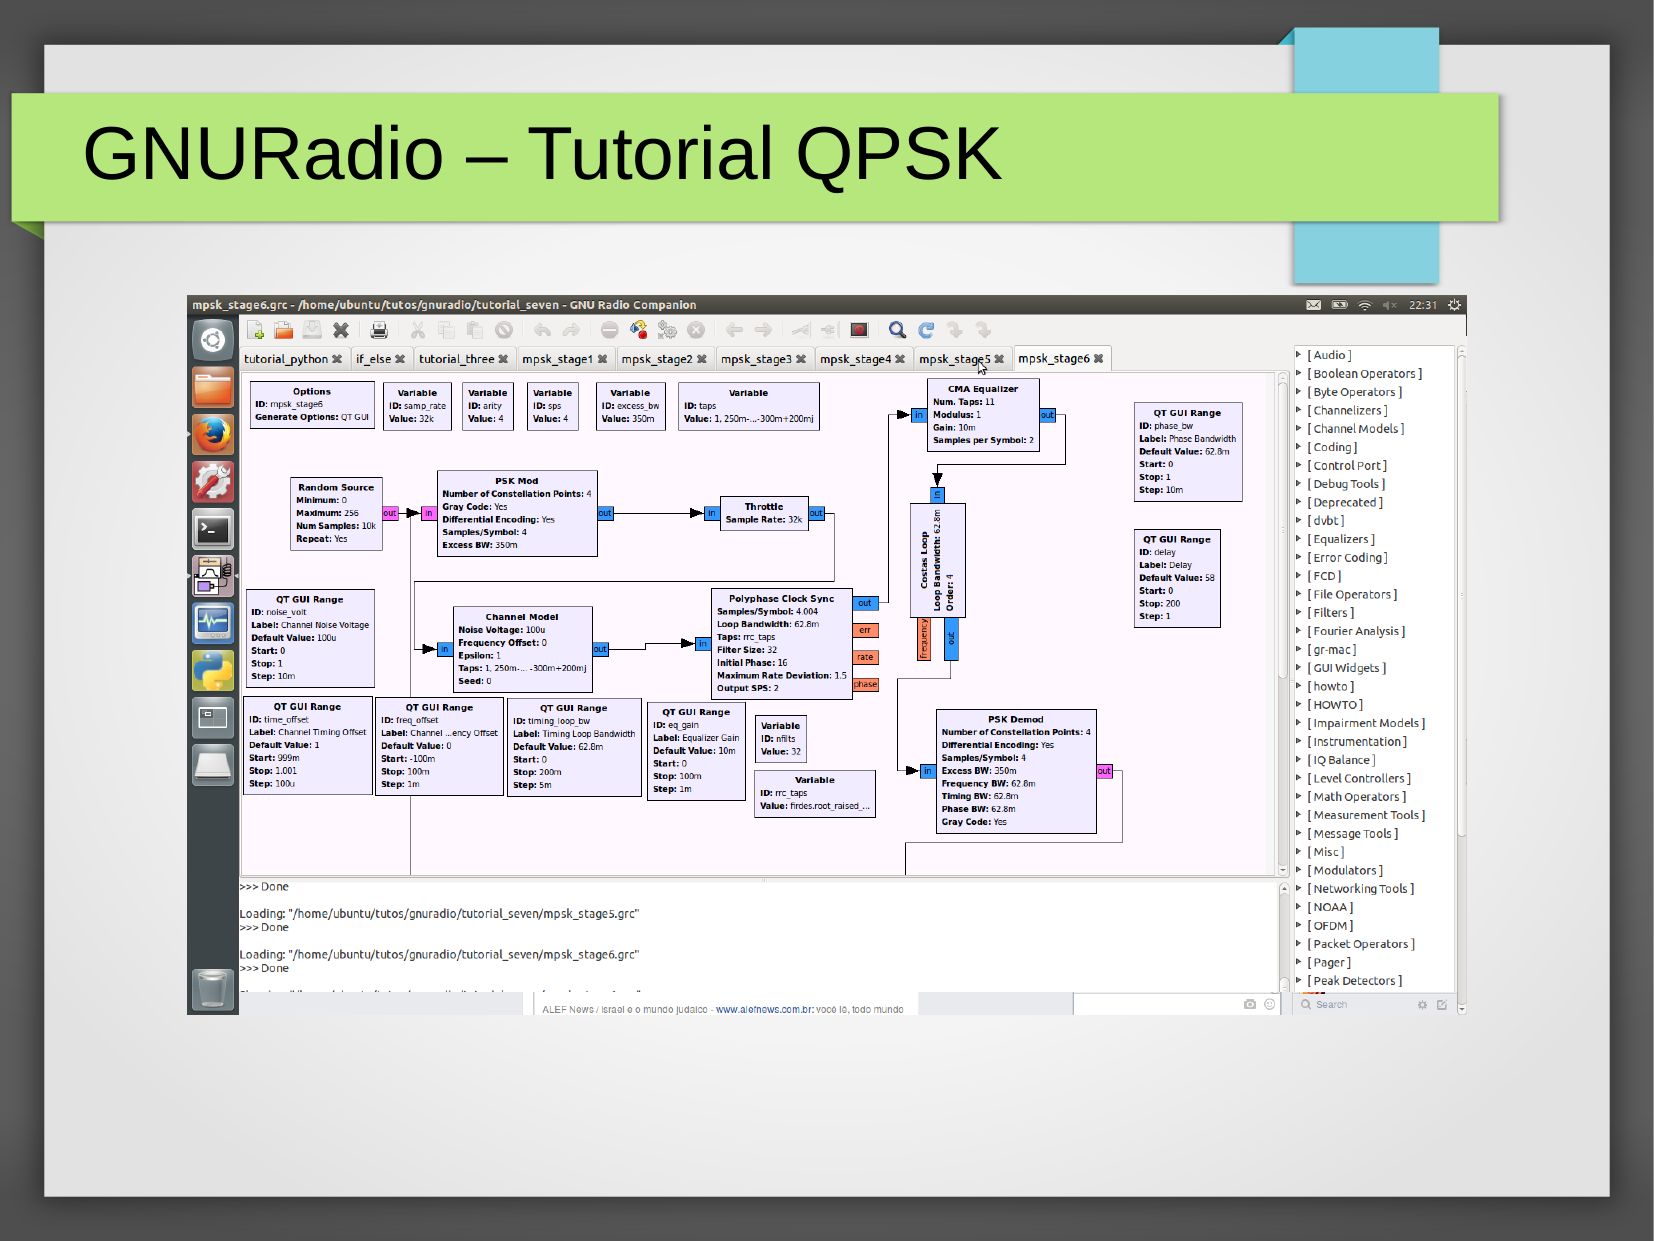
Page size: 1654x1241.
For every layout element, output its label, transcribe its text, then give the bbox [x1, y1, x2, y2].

title GNURadio – Tutorial QPSK [82, 94, 1264, 213]
picture [0, 0, 1654, 1241]
